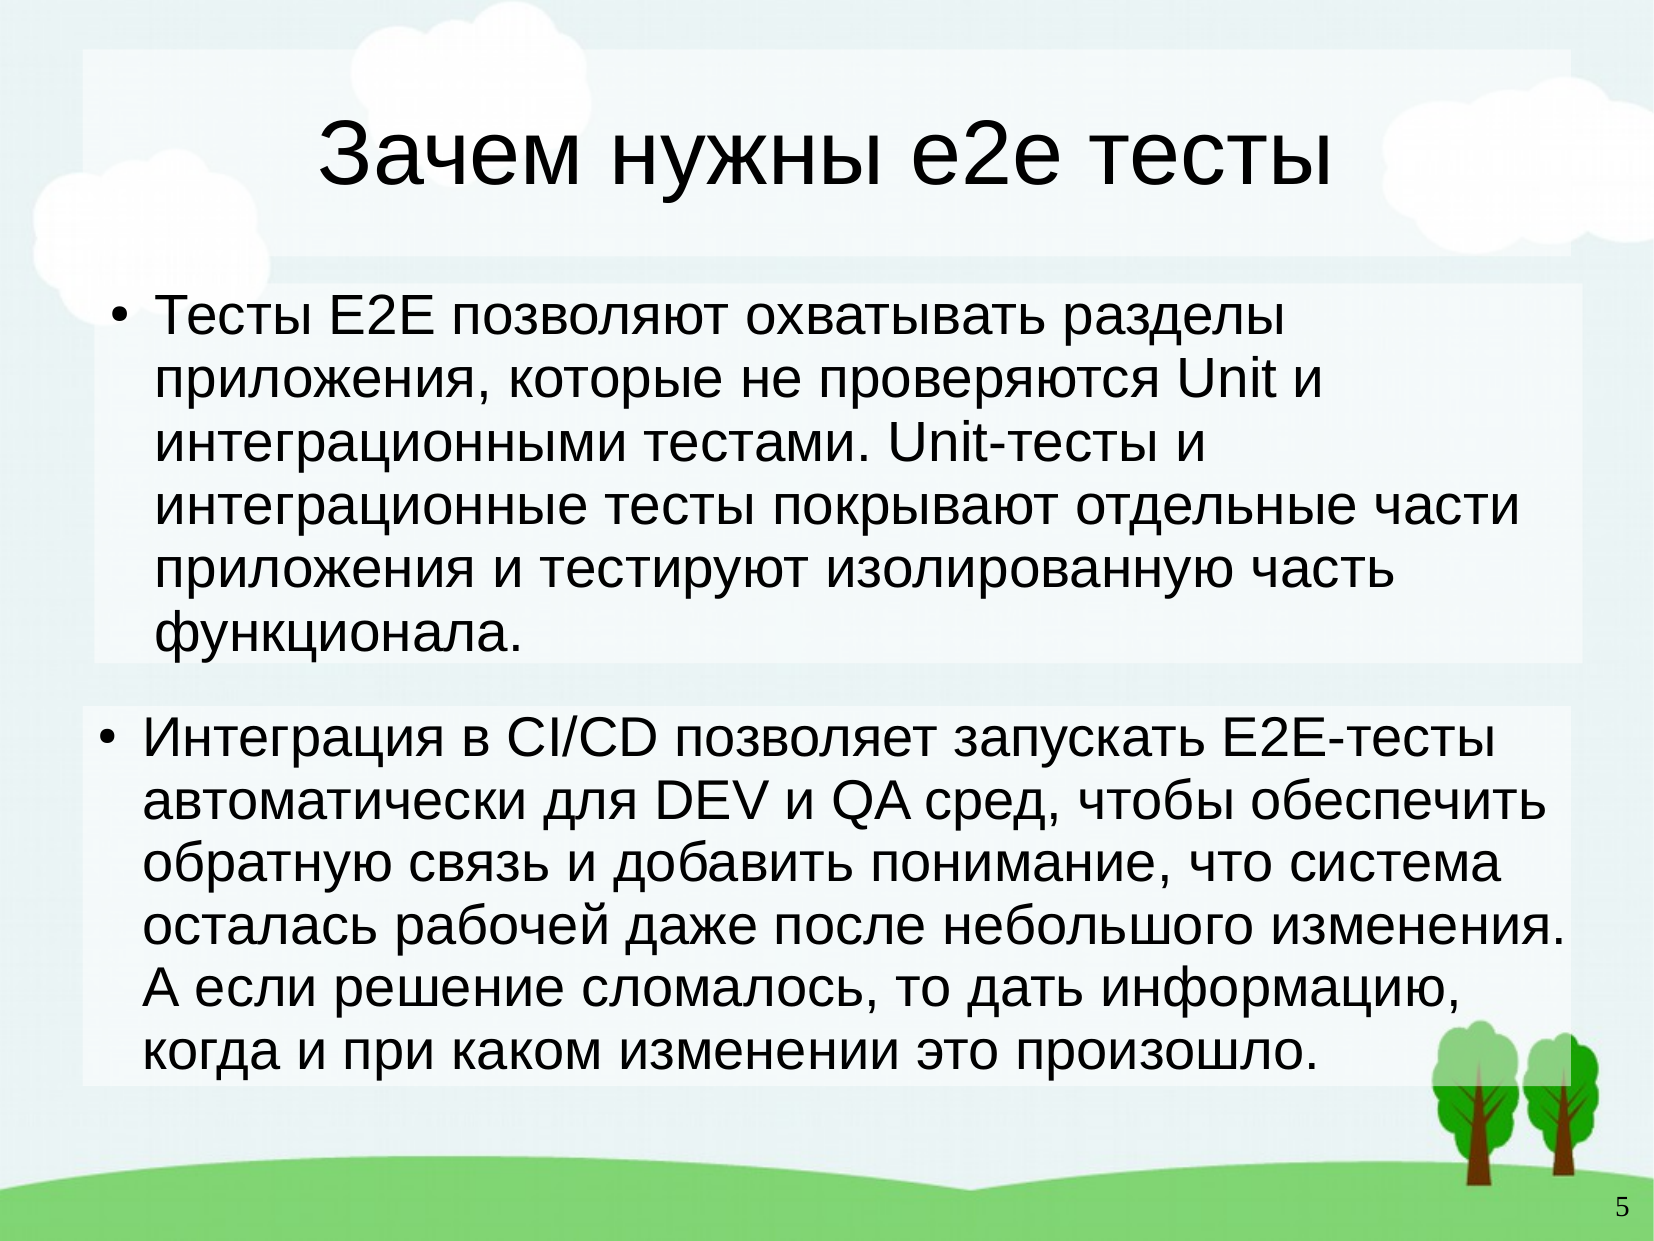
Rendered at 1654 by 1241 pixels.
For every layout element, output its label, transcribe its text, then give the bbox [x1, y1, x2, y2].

list Тесты E2E позволяют охватывать разделы приложения, которые не проверяются Unit и интеграционными тестами. Unit-тесты и интеграционные тесты покрывают отдельные части приложения и тестируют изолированную часть функционала. [94, 283, 1583, 664]
picture [0, 0, 1654, 1241]
title Зачем нужны е2е тесты [82, 49, 1571, 257]
list Интеграция в CI/CD позволяет запускать E2E-тесты автоматически для DEV и QA сред, чтобы обеспечить обратную связь и добавить понимание, что система осталась рабочей даже после небольшого изменения. А если решение сломалось, то дать информацию, когда и при каком изменении это произошло. [82, 706, 1571, 1087]
